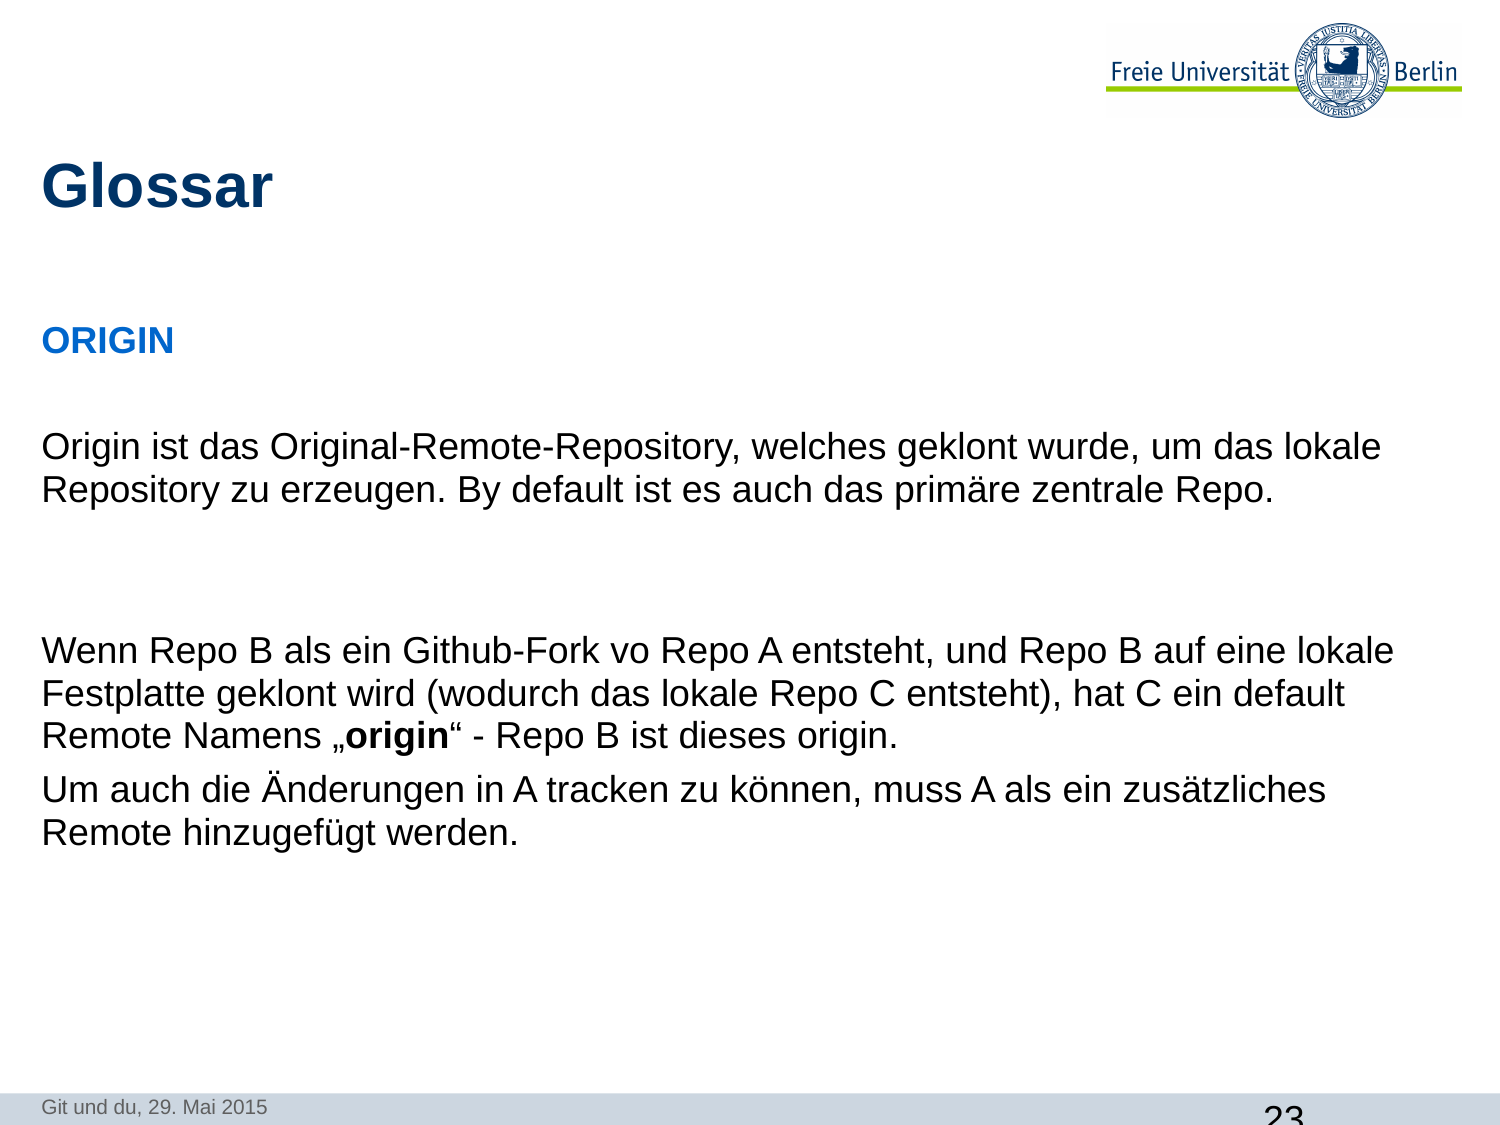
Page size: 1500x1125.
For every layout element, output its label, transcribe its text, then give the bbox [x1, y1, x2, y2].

list ORIGIN Origin ist das Original-Remote-Repository, welches geklont wurde, um das lokale Repository zu erzeugen. By default ist es auch das primäre zentrale Repo. Wenn Repo B als ein Github-Fork vo Repo A entsteht, und Repo B auf eine lokale Festplatte geklont wird (wodurch das lokale Repo C entsteht), hat C ein default Remote Namens „origin“ - Repo B ist dieses origin. Um auch die Änderungen in A tracken zu können, muss A als ein zusätzliches Remote hinzugefügt werden. [41, 265, 1460, 1064]
picture [1106, 23, 1462, 118]
title Glossar [41, 150, 1460, 221]
